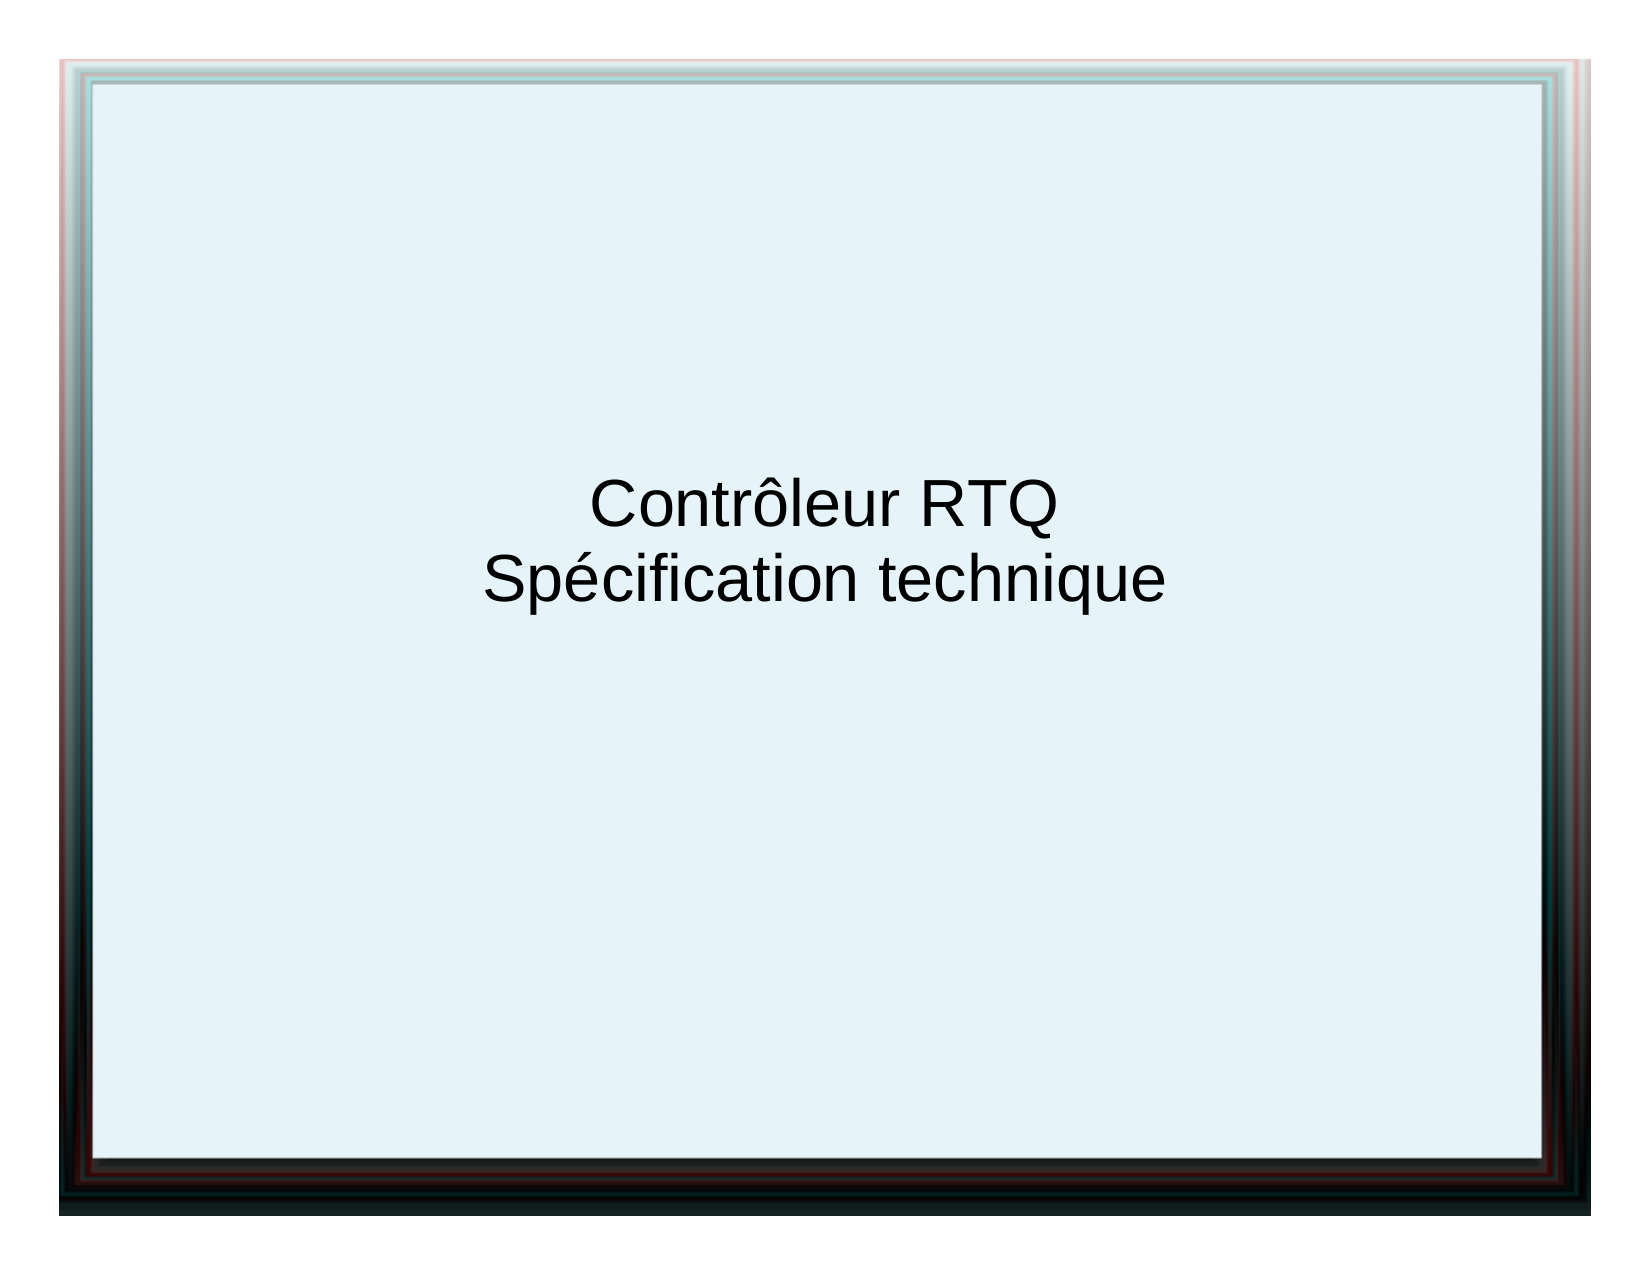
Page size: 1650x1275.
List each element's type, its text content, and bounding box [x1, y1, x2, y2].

picture [59, 59, 1591, 1216]
subtitle Contrôleur RTQ Spécification technique [168, 149, 1482, 934]
